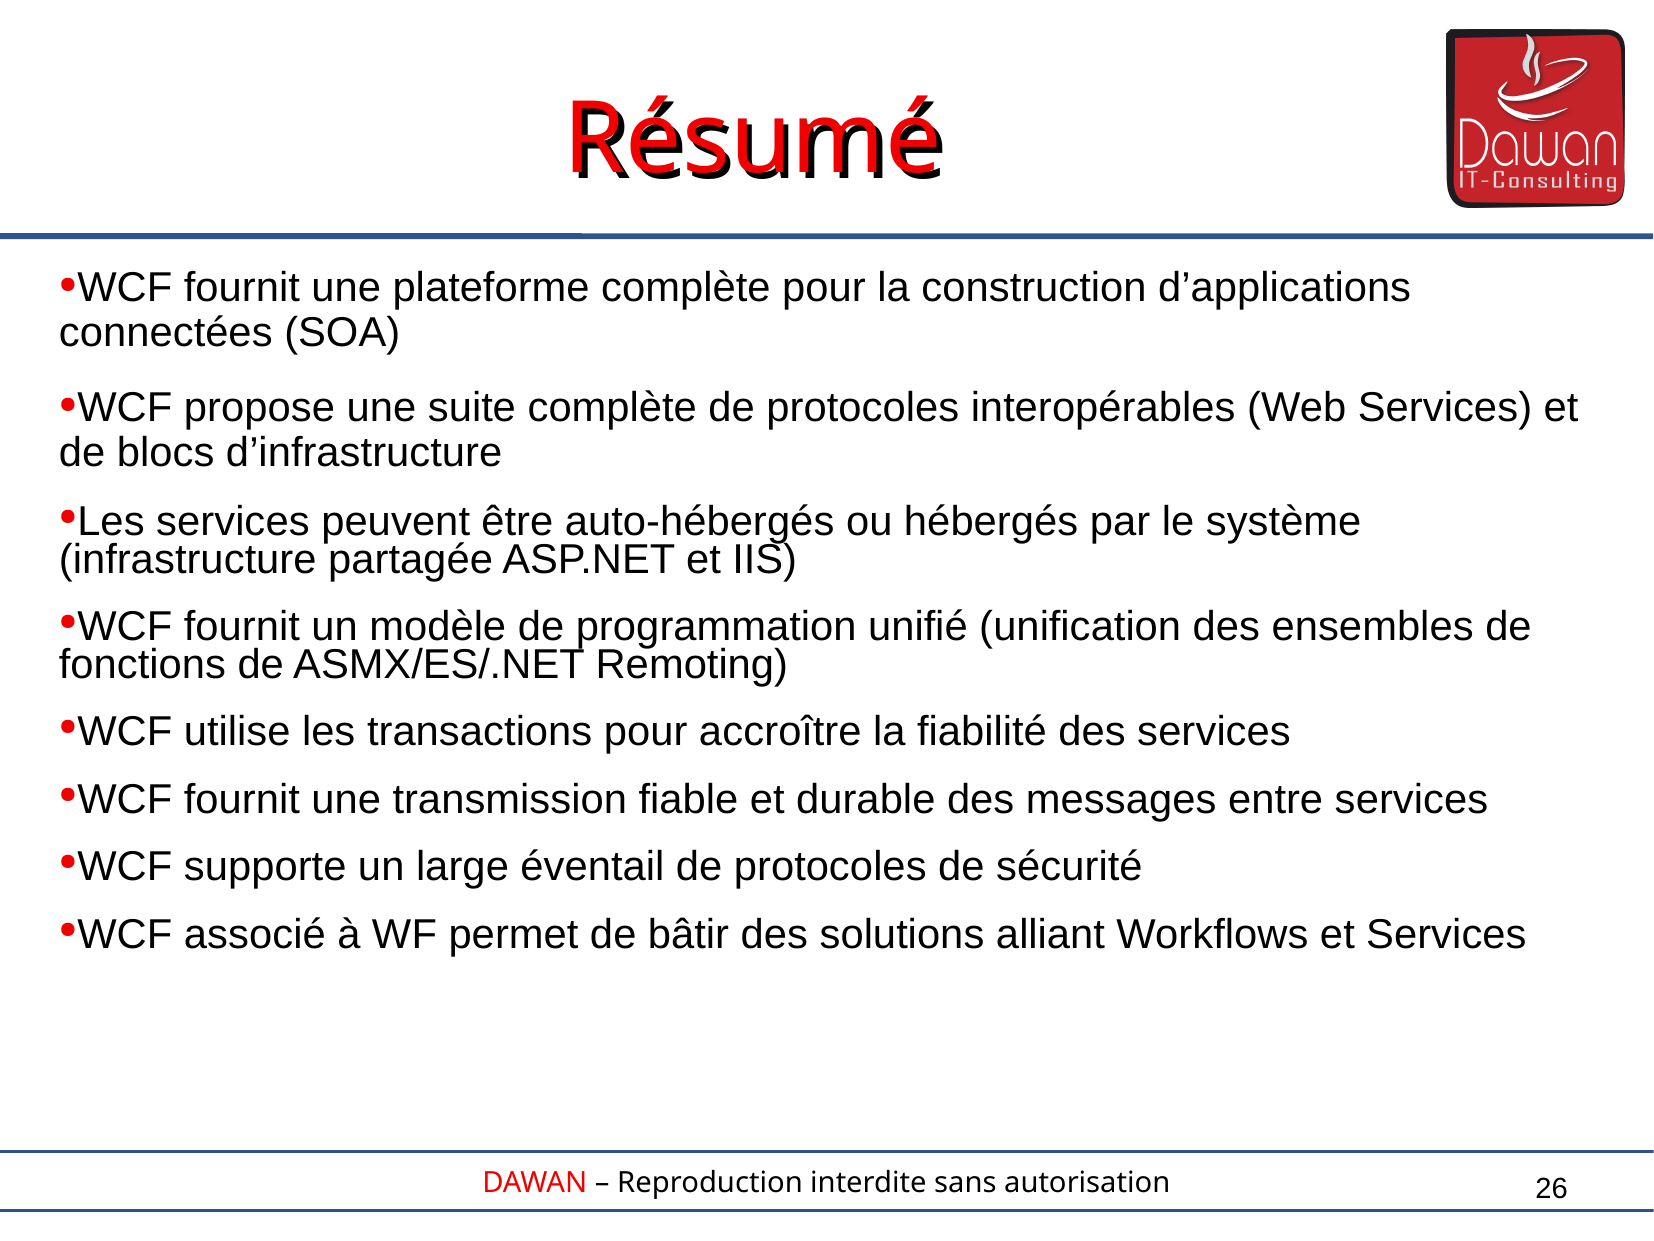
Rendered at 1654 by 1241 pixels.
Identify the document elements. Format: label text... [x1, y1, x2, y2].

text_box [1535, 1169, 1595, 1234]
list WCF fournit une plateforme complète pour la construction d’applications connectées (SOA) WCF propose une suite complète de protocoles interopérables (Web Services) et de blocs d’infrastructure Les services peuvent être auto-hébergés ou hébergés par le système (infrastructure partagée ASP.NET et IIS) WCF fournit un modèle de programmation unifié (unification des ensembles de fonctions de ASMX/ES/.NET Remoting) WCF utilise les transactions pour accroître la fiabilité des services WCF fournit une transmission fiable et durable des messages entre services WCF supporte un large éventail de protocoles de sécurité WCF associé à WF permet de bâtir des solutions alliant Workflows et Services [59, 265, 1595, 1109]
title Résumé [59, 29, 1447, 237]
